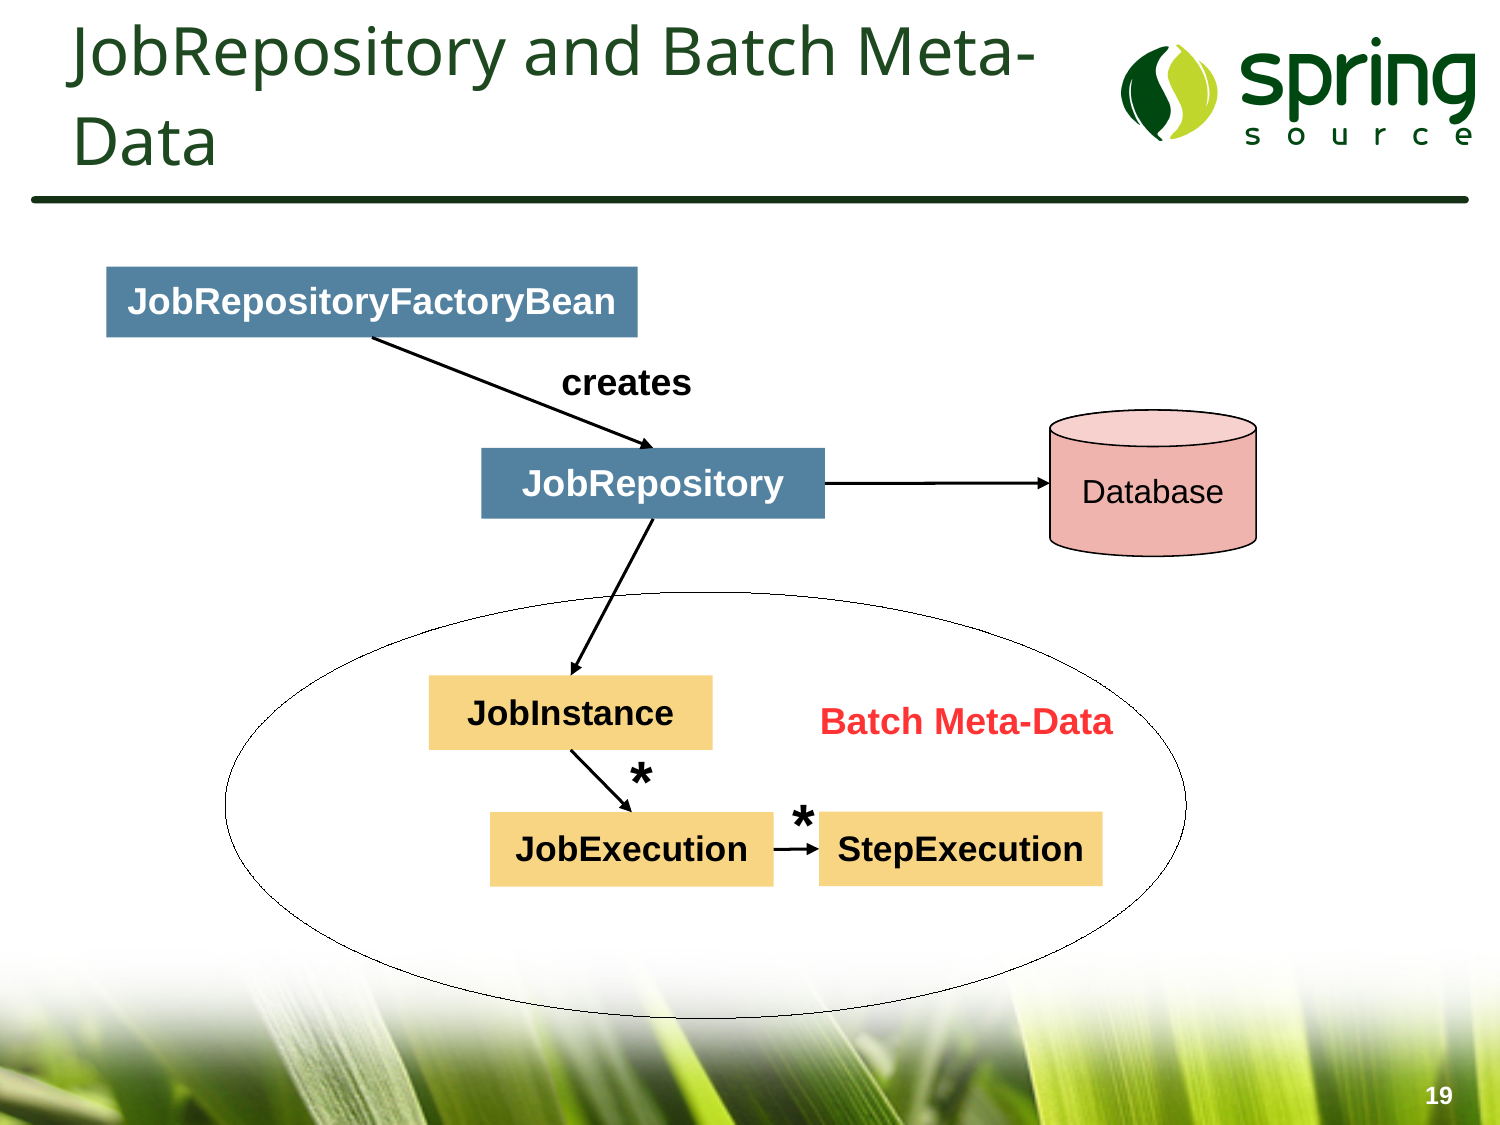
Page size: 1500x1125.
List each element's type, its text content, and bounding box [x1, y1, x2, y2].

text_box JobRepository [481, 447, 825, 519]
title JobRepository and Batch Meta-Data [56, 5, 1089, 184]
text_box Batch Meta-Data [787, 693, 1146, 752]
text_box * [619, 744, 664, 820]
text_box StepExecution [819, 811, 1103, 887]
picture [0, 944, 1500, 1125]
text_box * [781, 787, 825, 863]
picture [1121, 37, 1475, 145]
text_box creates [503, 354, 751, 413]
text_box JobExecution [490, 812, 774, 887]
text_box JobRepositoryFactoryBean [106, 266, 638, 338]
text_box JobInstance [428, 675, 713, 750]
text_box Database [1050, 429, 1257, 557]
